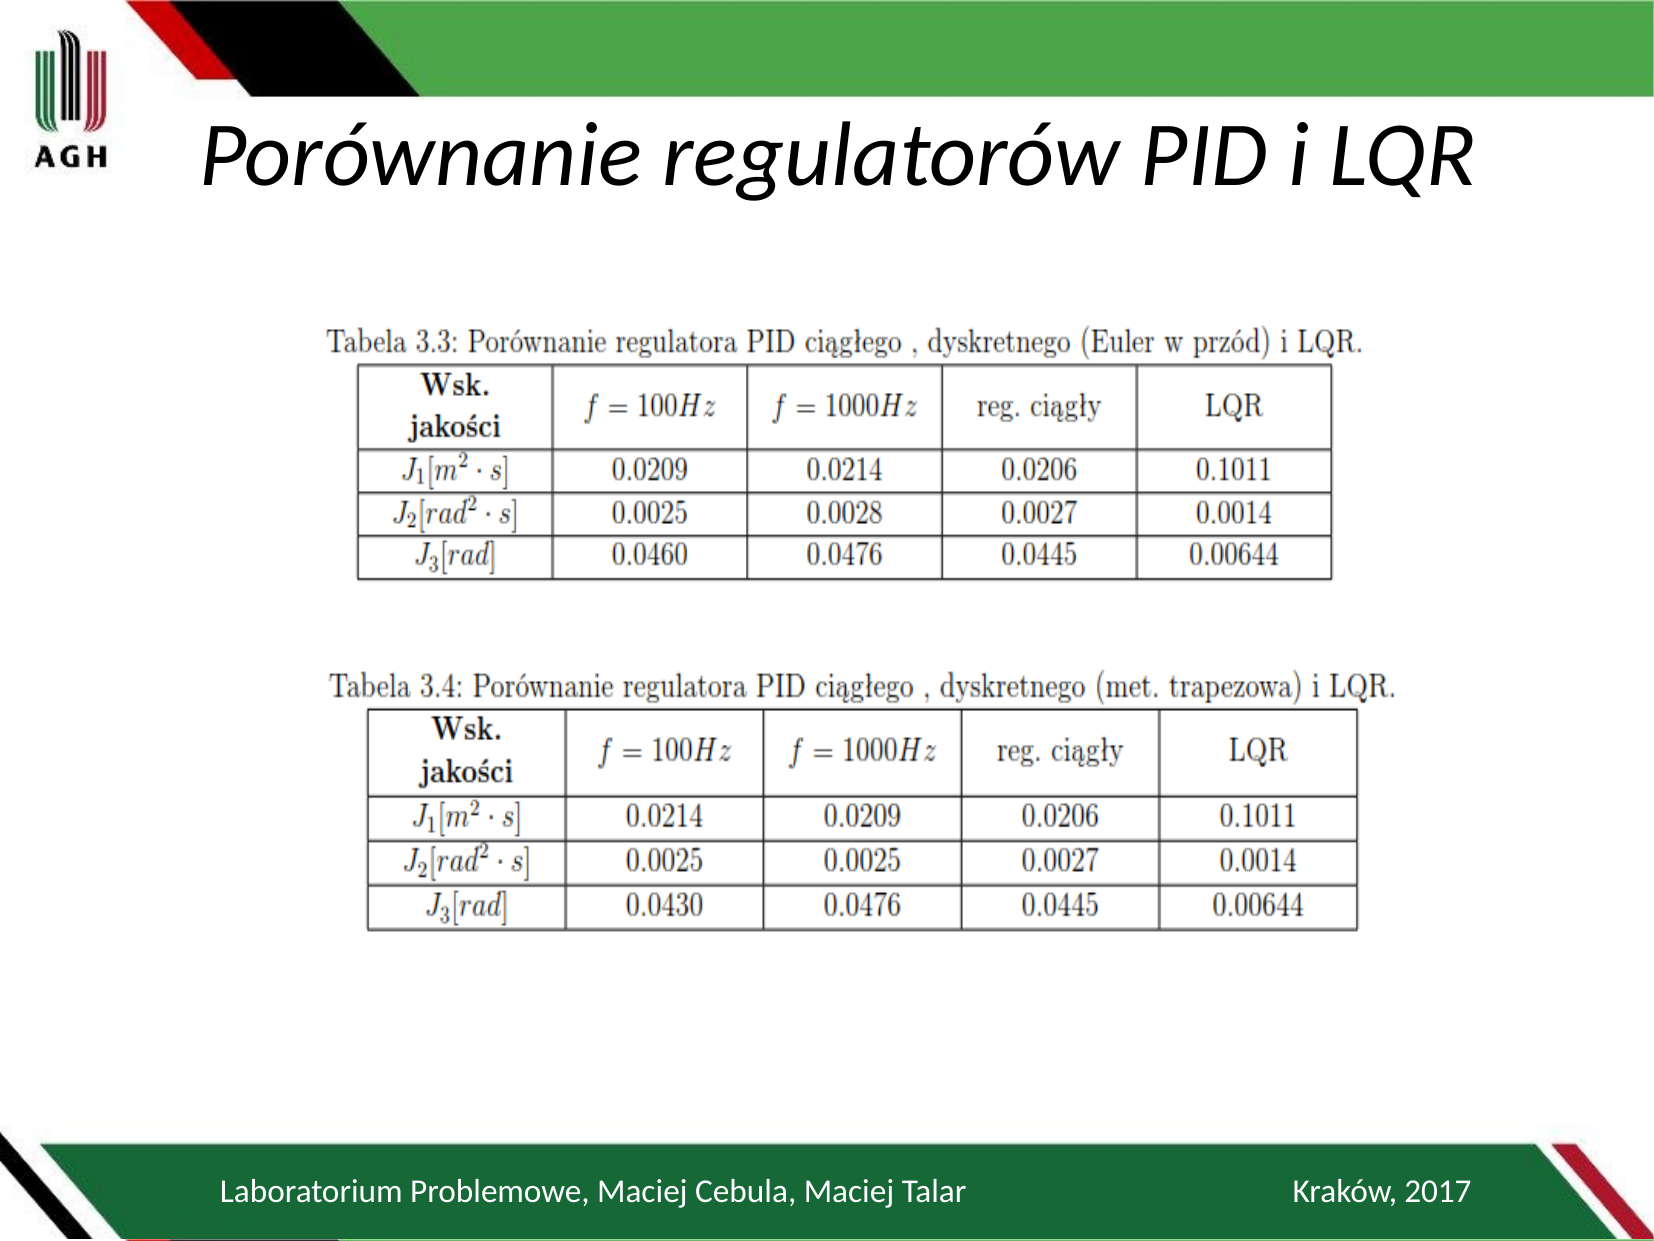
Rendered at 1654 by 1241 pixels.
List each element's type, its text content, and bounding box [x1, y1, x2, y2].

text_box Kraków, 2017 [1285, 1161, 1487, 1217]
title Porównanie regulatorów PID i LQR [94, 59, 1583, 267]
text_box Laboratorium Problemowe, Maciej Cebula, Maciej Talar [212, 1161, 976, 1217]
picture [0, 0, 1654, 1241]
